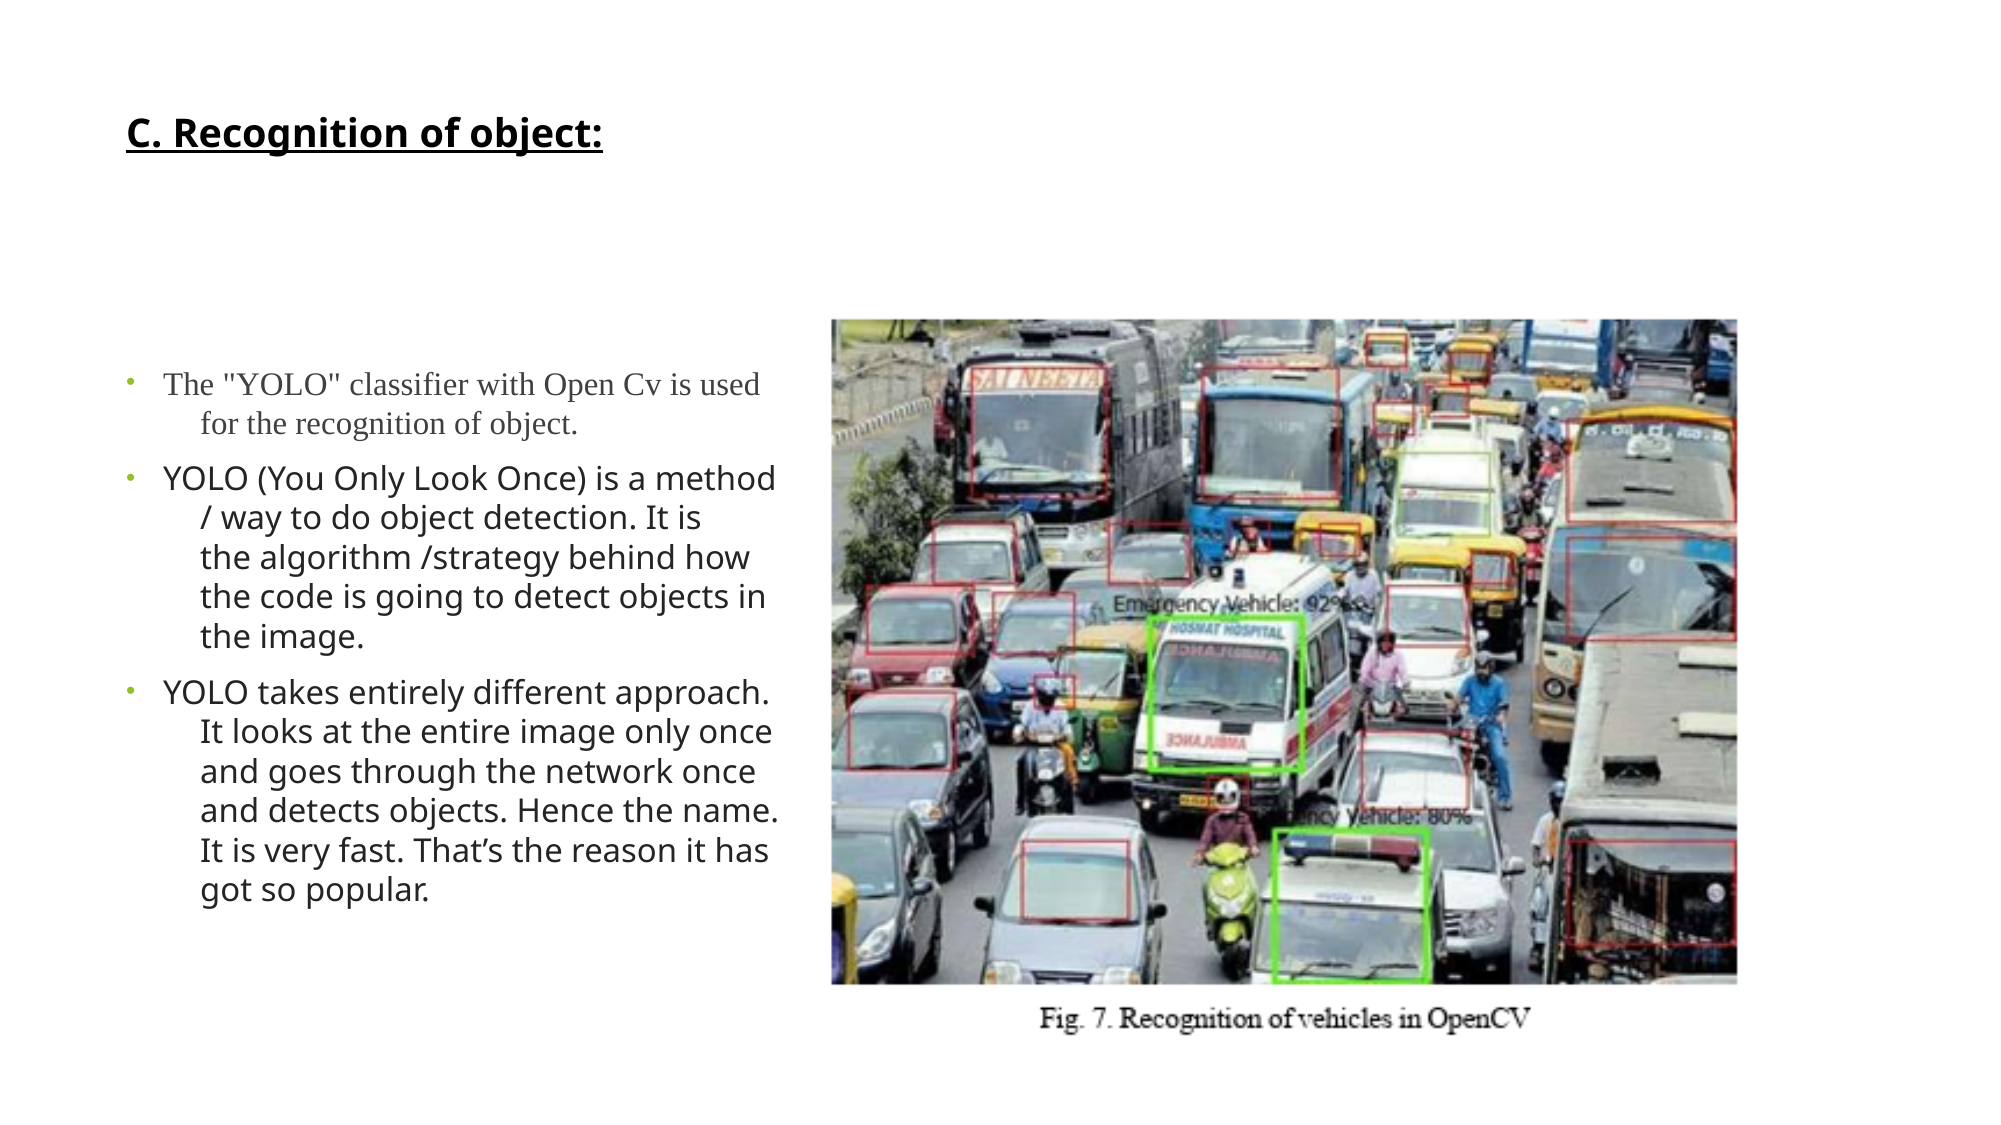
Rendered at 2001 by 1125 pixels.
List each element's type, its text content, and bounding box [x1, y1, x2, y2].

picture [816, 304, 1761, 1040]
list The "YOLO" classifier with Open Cv is used for the recognition of object. YOLO (You Only Look Once) is a method / way to do object detection. It is the algorithm /strategy behind how the code is going to detect objects in the image. YOLO takes entirely different approach. It looks at the entire image only once and goes through the network once and detects objects. Hence the name. It is very fast. That’s the reason it has got so popular. [111, 354, 798, 992]
title C. Recognition of object: [111, 99, 1522, 317]
